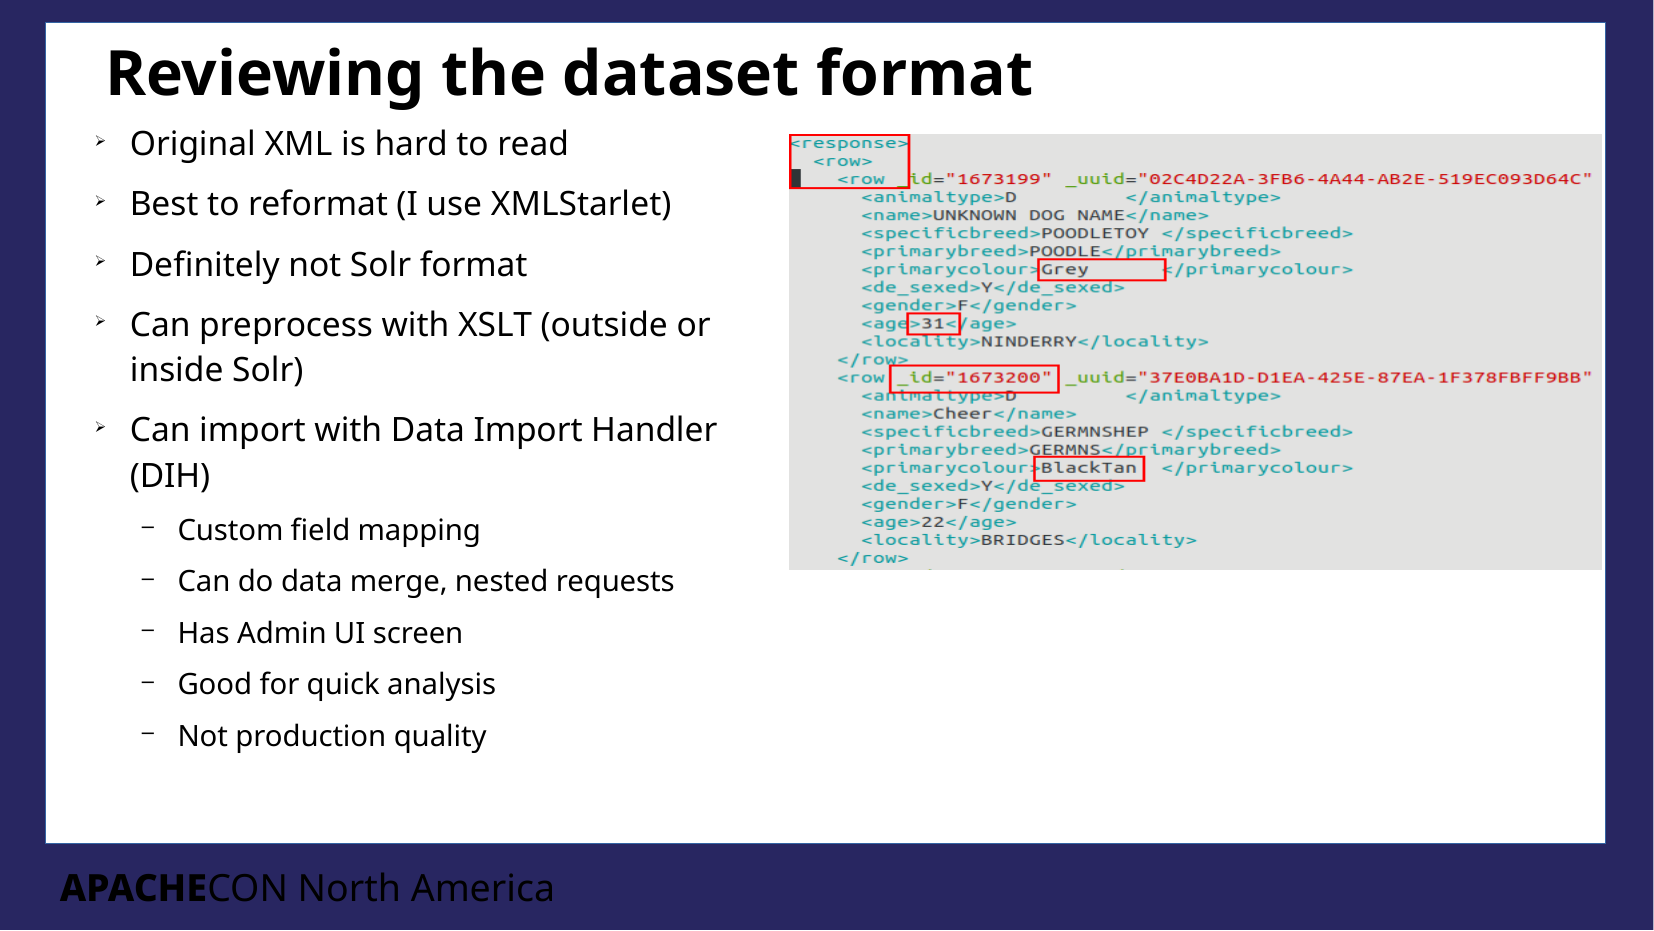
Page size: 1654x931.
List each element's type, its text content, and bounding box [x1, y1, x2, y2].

title Reviewing the dataset format [105, 32, 1546, 110]
list Original XML is hard to read Best to reformat (I use XMLStarlet) Definitely not Solr format Can preprocess with XSLT (outside or inside Solr) Can import with Data Import Handler (DIH) Custom field mapping Can do data merge, nested requests Has Admin UI screen Good for quick analysis Not production quality [82, 120, 781, 757]
picture [789, 134, 1602, 571]
